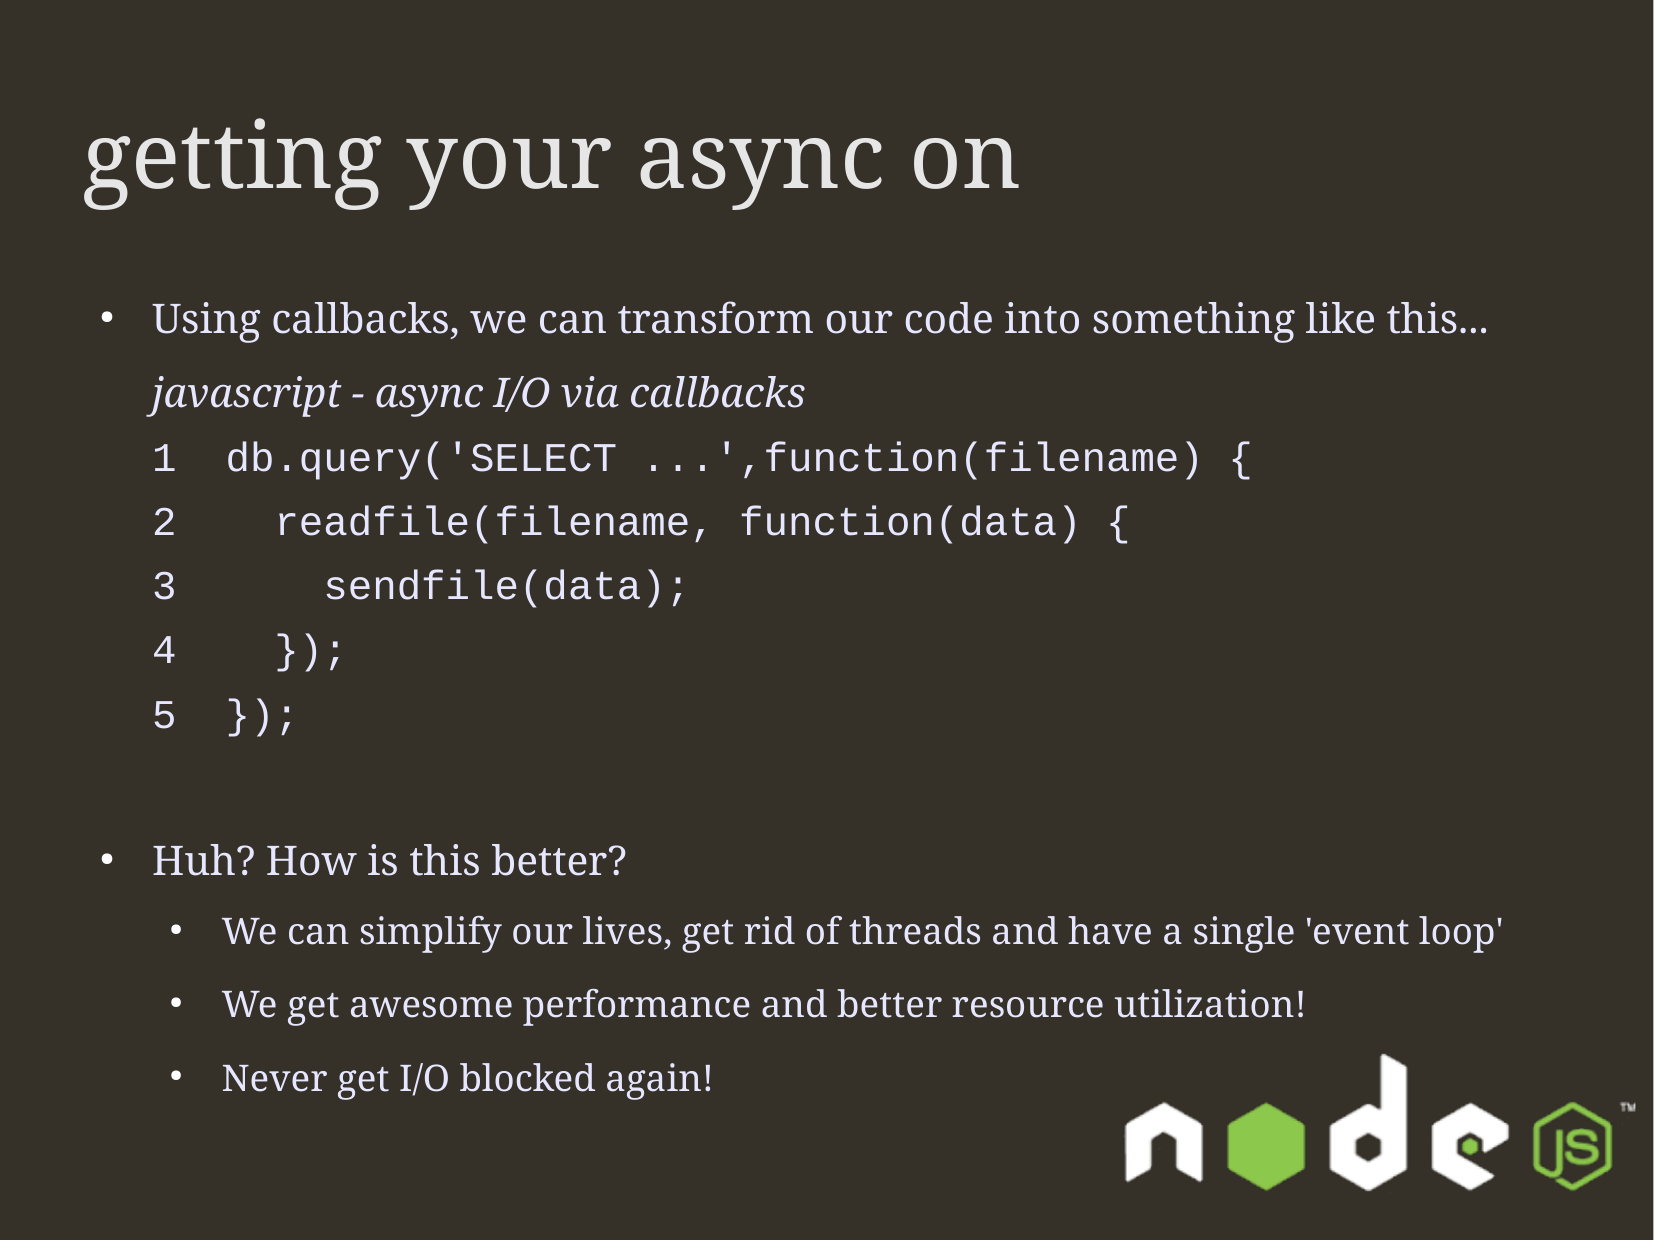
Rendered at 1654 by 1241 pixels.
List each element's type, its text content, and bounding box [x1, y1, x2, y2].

list Using callbacks, we can transform our code into something like this... javascript - async I/O via callbacks 1 db.query('SELECT ...',function(filename) { 2 readfile(filename, function(data) { 3 sendfile(data); 4 }); 5 }); Huh? How is this better? We can simplify our lives, get rid of threads and have a single 'event loop' We get awesome performance and better resource utilization! Never get I/O blocked again! [82, 290, 1571, 1109]
title getting your async on [82, 49, 1571, 257]
picture [1108, 1006, 1651, 1238]
